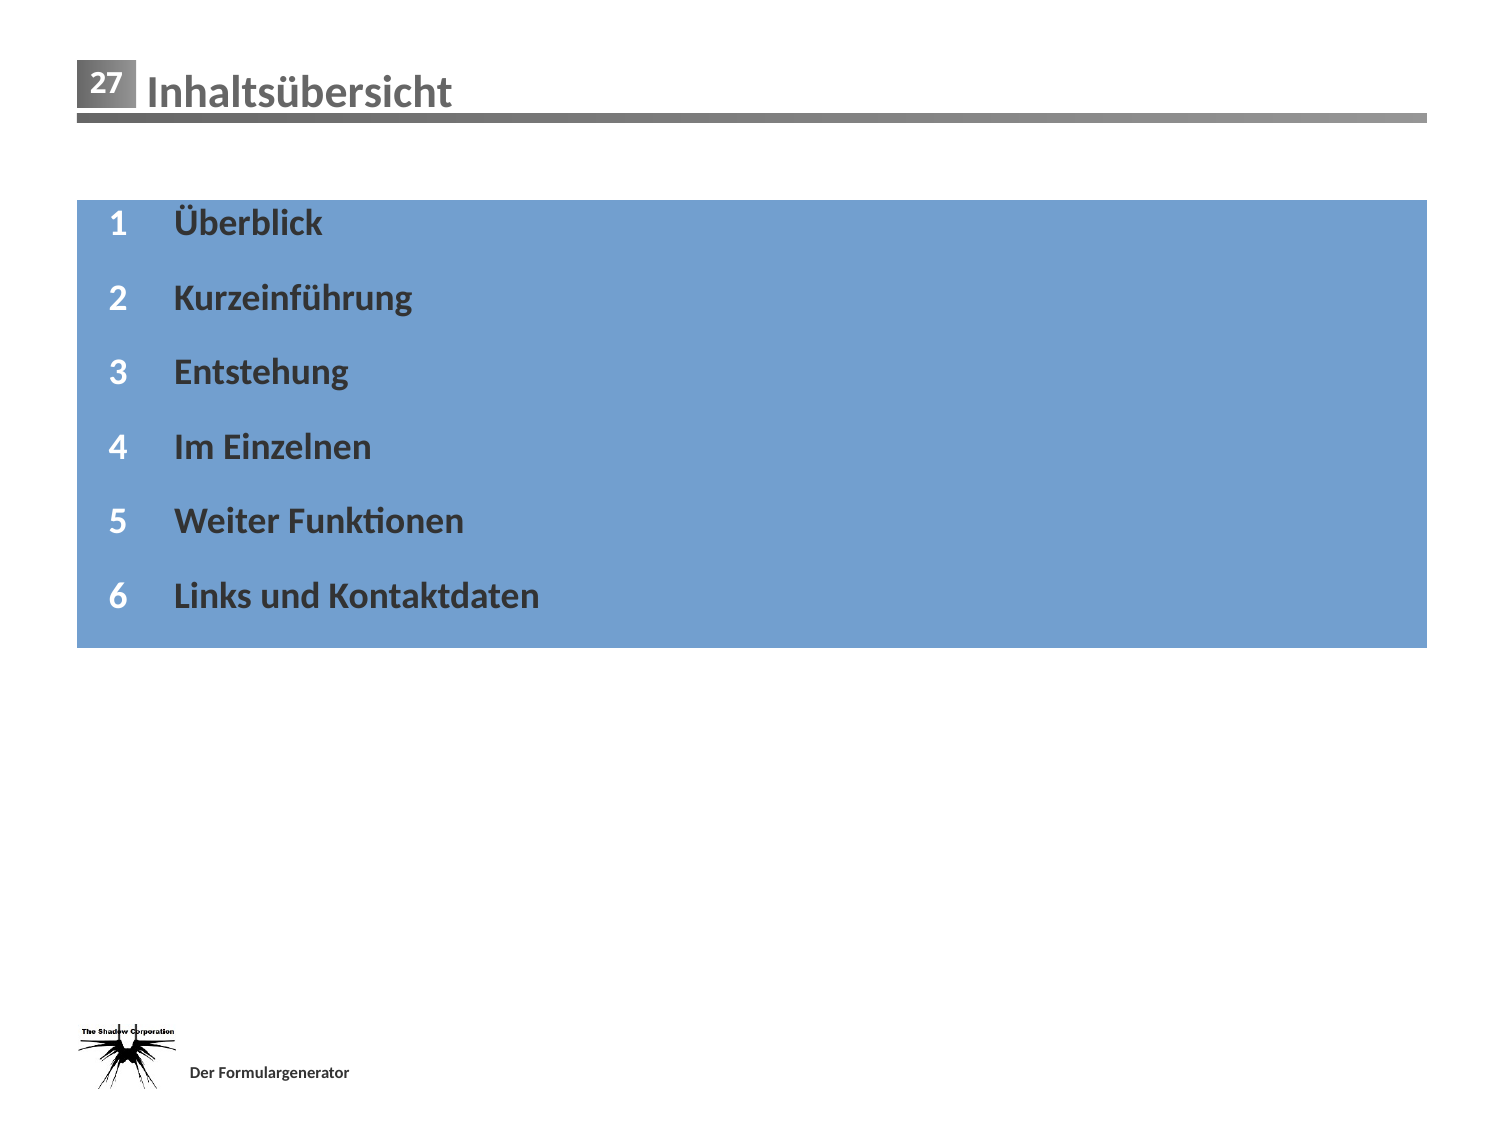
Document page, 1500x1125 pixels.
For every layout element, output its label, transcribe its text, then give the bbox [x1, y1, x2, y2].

table_cell 2 [77, 275, 159, 349]
table_cell Links und Kontaktdaten [159, 573, 1427, 648]
table_cell Entstehung [159, 349, 1427, 424]
title Inhaltsübersicht [131, 54, 1433, 125]
table_cell 3 [77, 349, 159, 424]
table_header Überblick [159, 200, 1427, 275]
table_header 1 [77, 200, 159, 275]
table_cell 6 [77, 573, 159, 648]
table_cell 4 [77, 424, 159, 498]
table_cell 5 [77, 498, 159, 573]
table_cell Weiter Funktionen [159, 498, 1427, 573]
table_cell Im Einzelnen [159, 424, 1427, 498]
table_cell Kurzeinführung [159, 275, 1427, 349]
